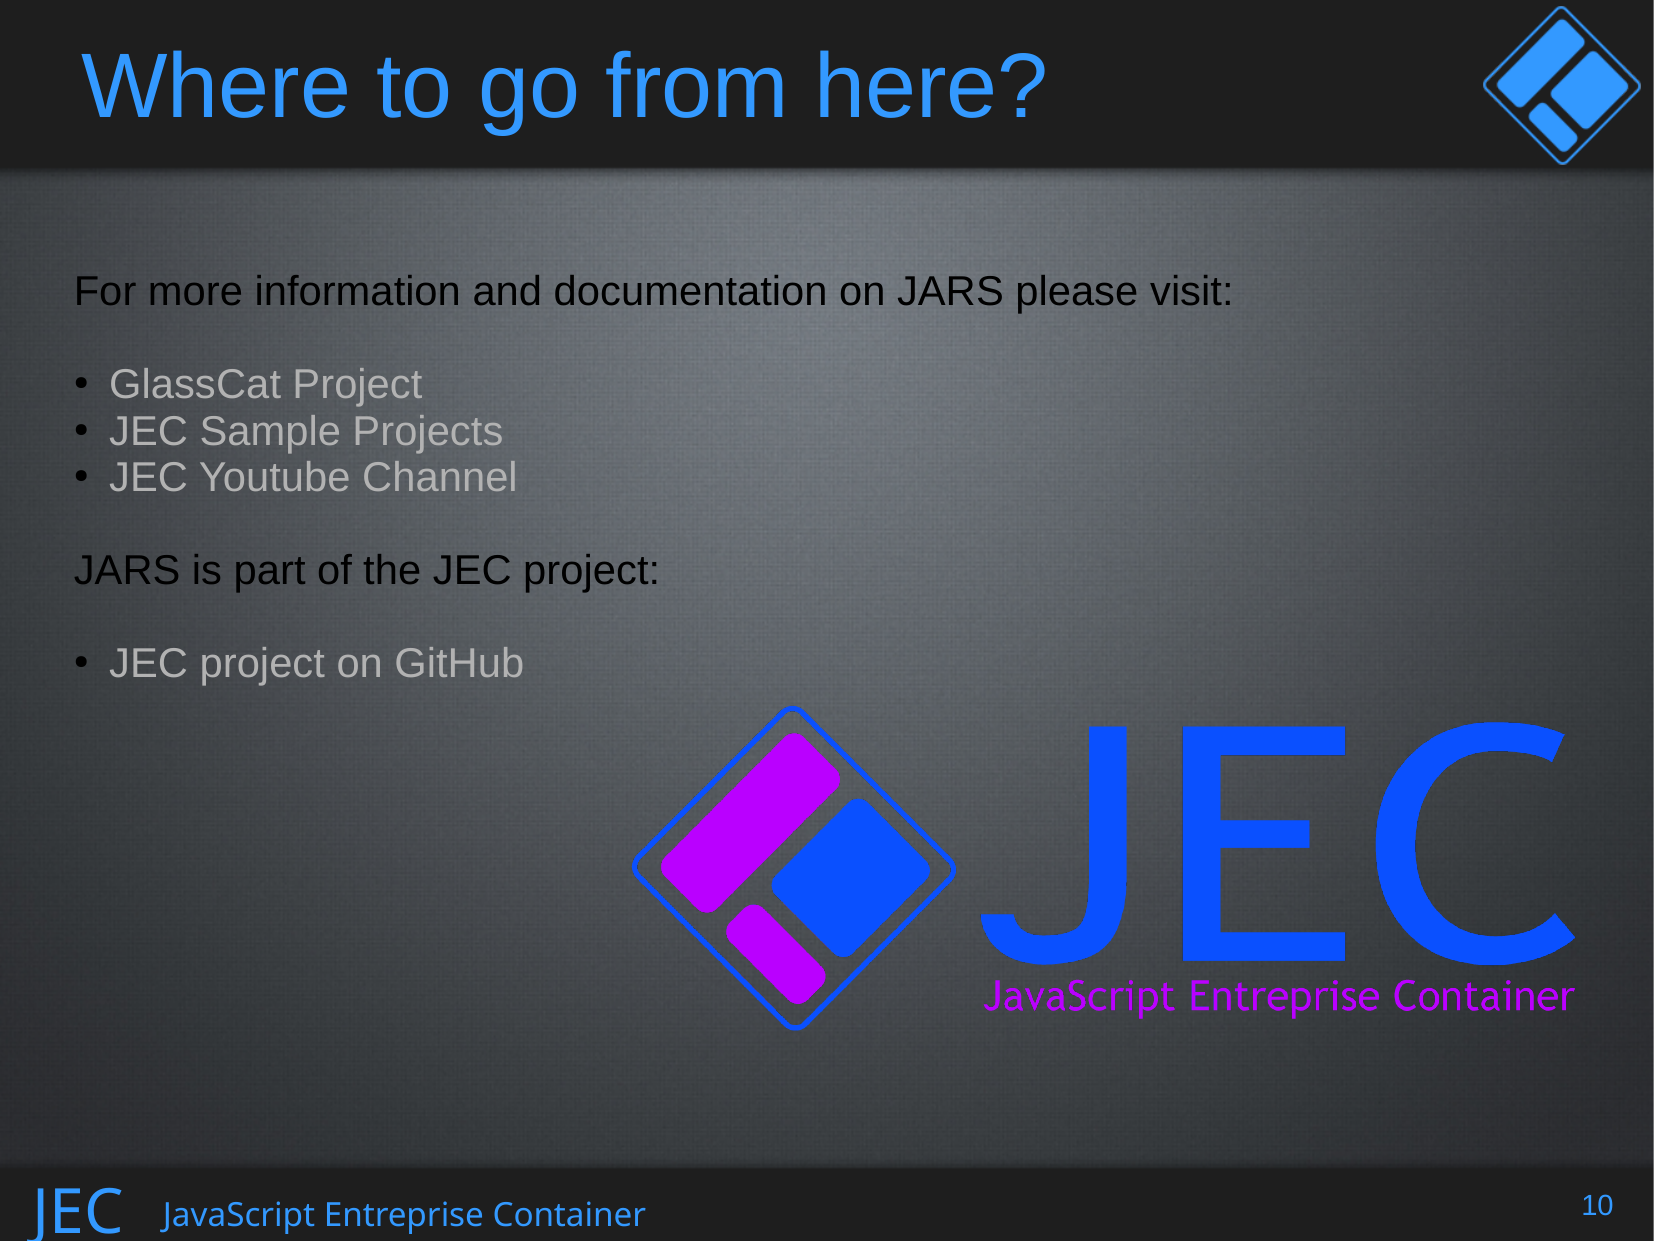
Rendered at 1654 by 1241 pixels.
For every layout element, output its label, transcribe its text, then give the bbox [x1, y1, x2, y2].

picture [0, 0, 1654, 1241]
title Where to go from here? [81, 23, 1440, 147]
text_box 10 [742, 1181, 1629, 1229]
text_box JEC [17, 1159, 149, 1241]
text_box For more information and documentation on JARS please visit: GlassCat Project JEC Sample Projects JEC Youtube Channel JARS is part of the JEC project: JEC project on GitHub [59, 260, 1595, 1075]
text_box JavaScript Entreprise Container [148, 1183, 651, 1241]
